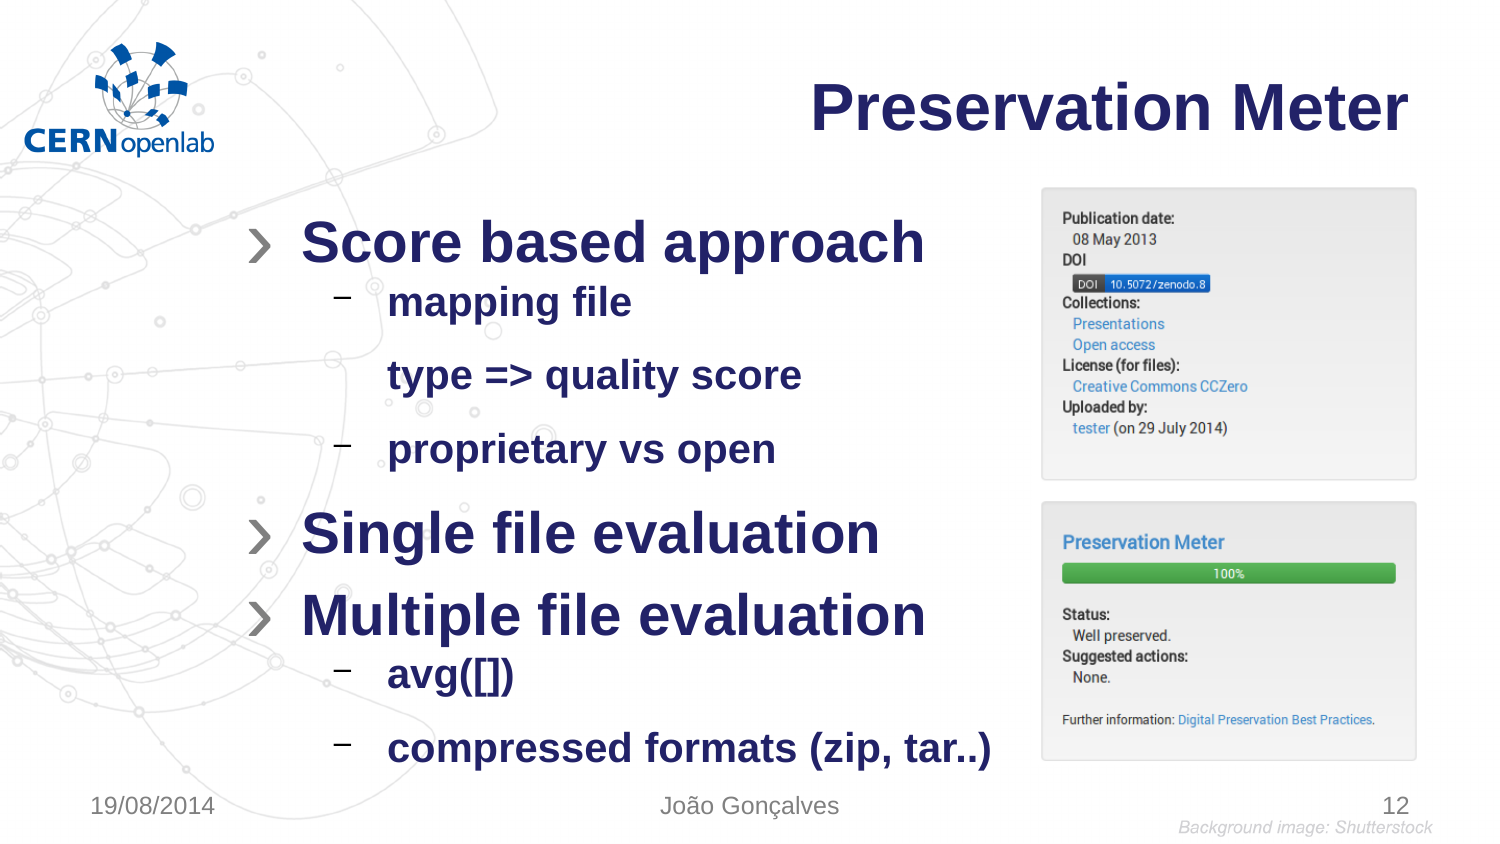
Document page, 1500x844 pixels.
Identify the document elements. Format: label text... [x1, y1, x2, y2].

slide_number 19/08/2014 [75, 782, 425, 827]
title Preservation Meter [230, 33, 1425, 175]
picture [0, 0, 1500, 844]
footer João Gonçalves [466, 782, 1034, 827]
slide_number <number> [1074, 782, 1425, 827]
list Score based approach mapping file type => quality score proprietary vs open Single file evaluation Multiple file evaluation avg([]) compressed formats (zip, tar..) [230, 196, 1425, 754]
